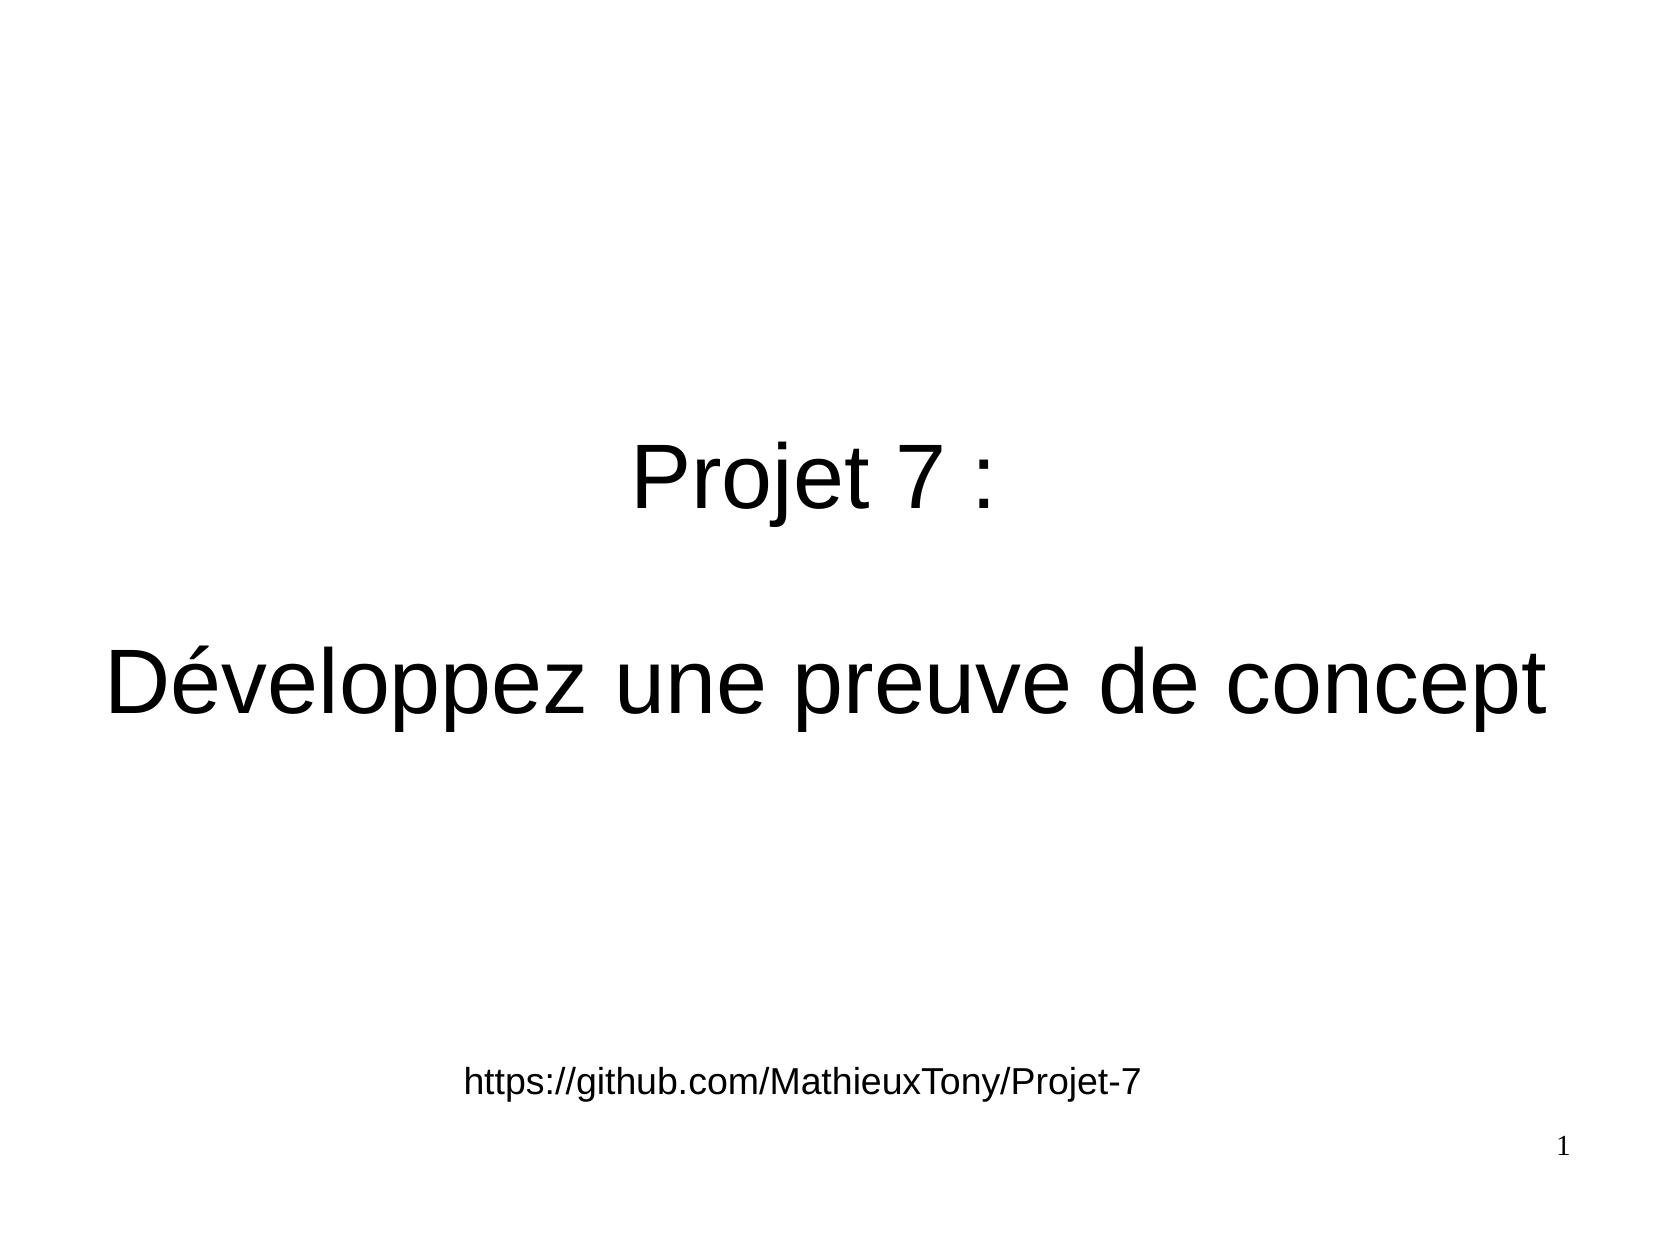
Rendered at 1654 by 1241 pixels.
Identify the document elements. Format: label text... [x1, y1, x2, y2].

text_box https://github.com/MathieuxTony/Projet-7 [448, 1053, 1654, 1111]
subtitle Projet 7 : Développez une preuve de concept [82, 49, 1571, 1109]
